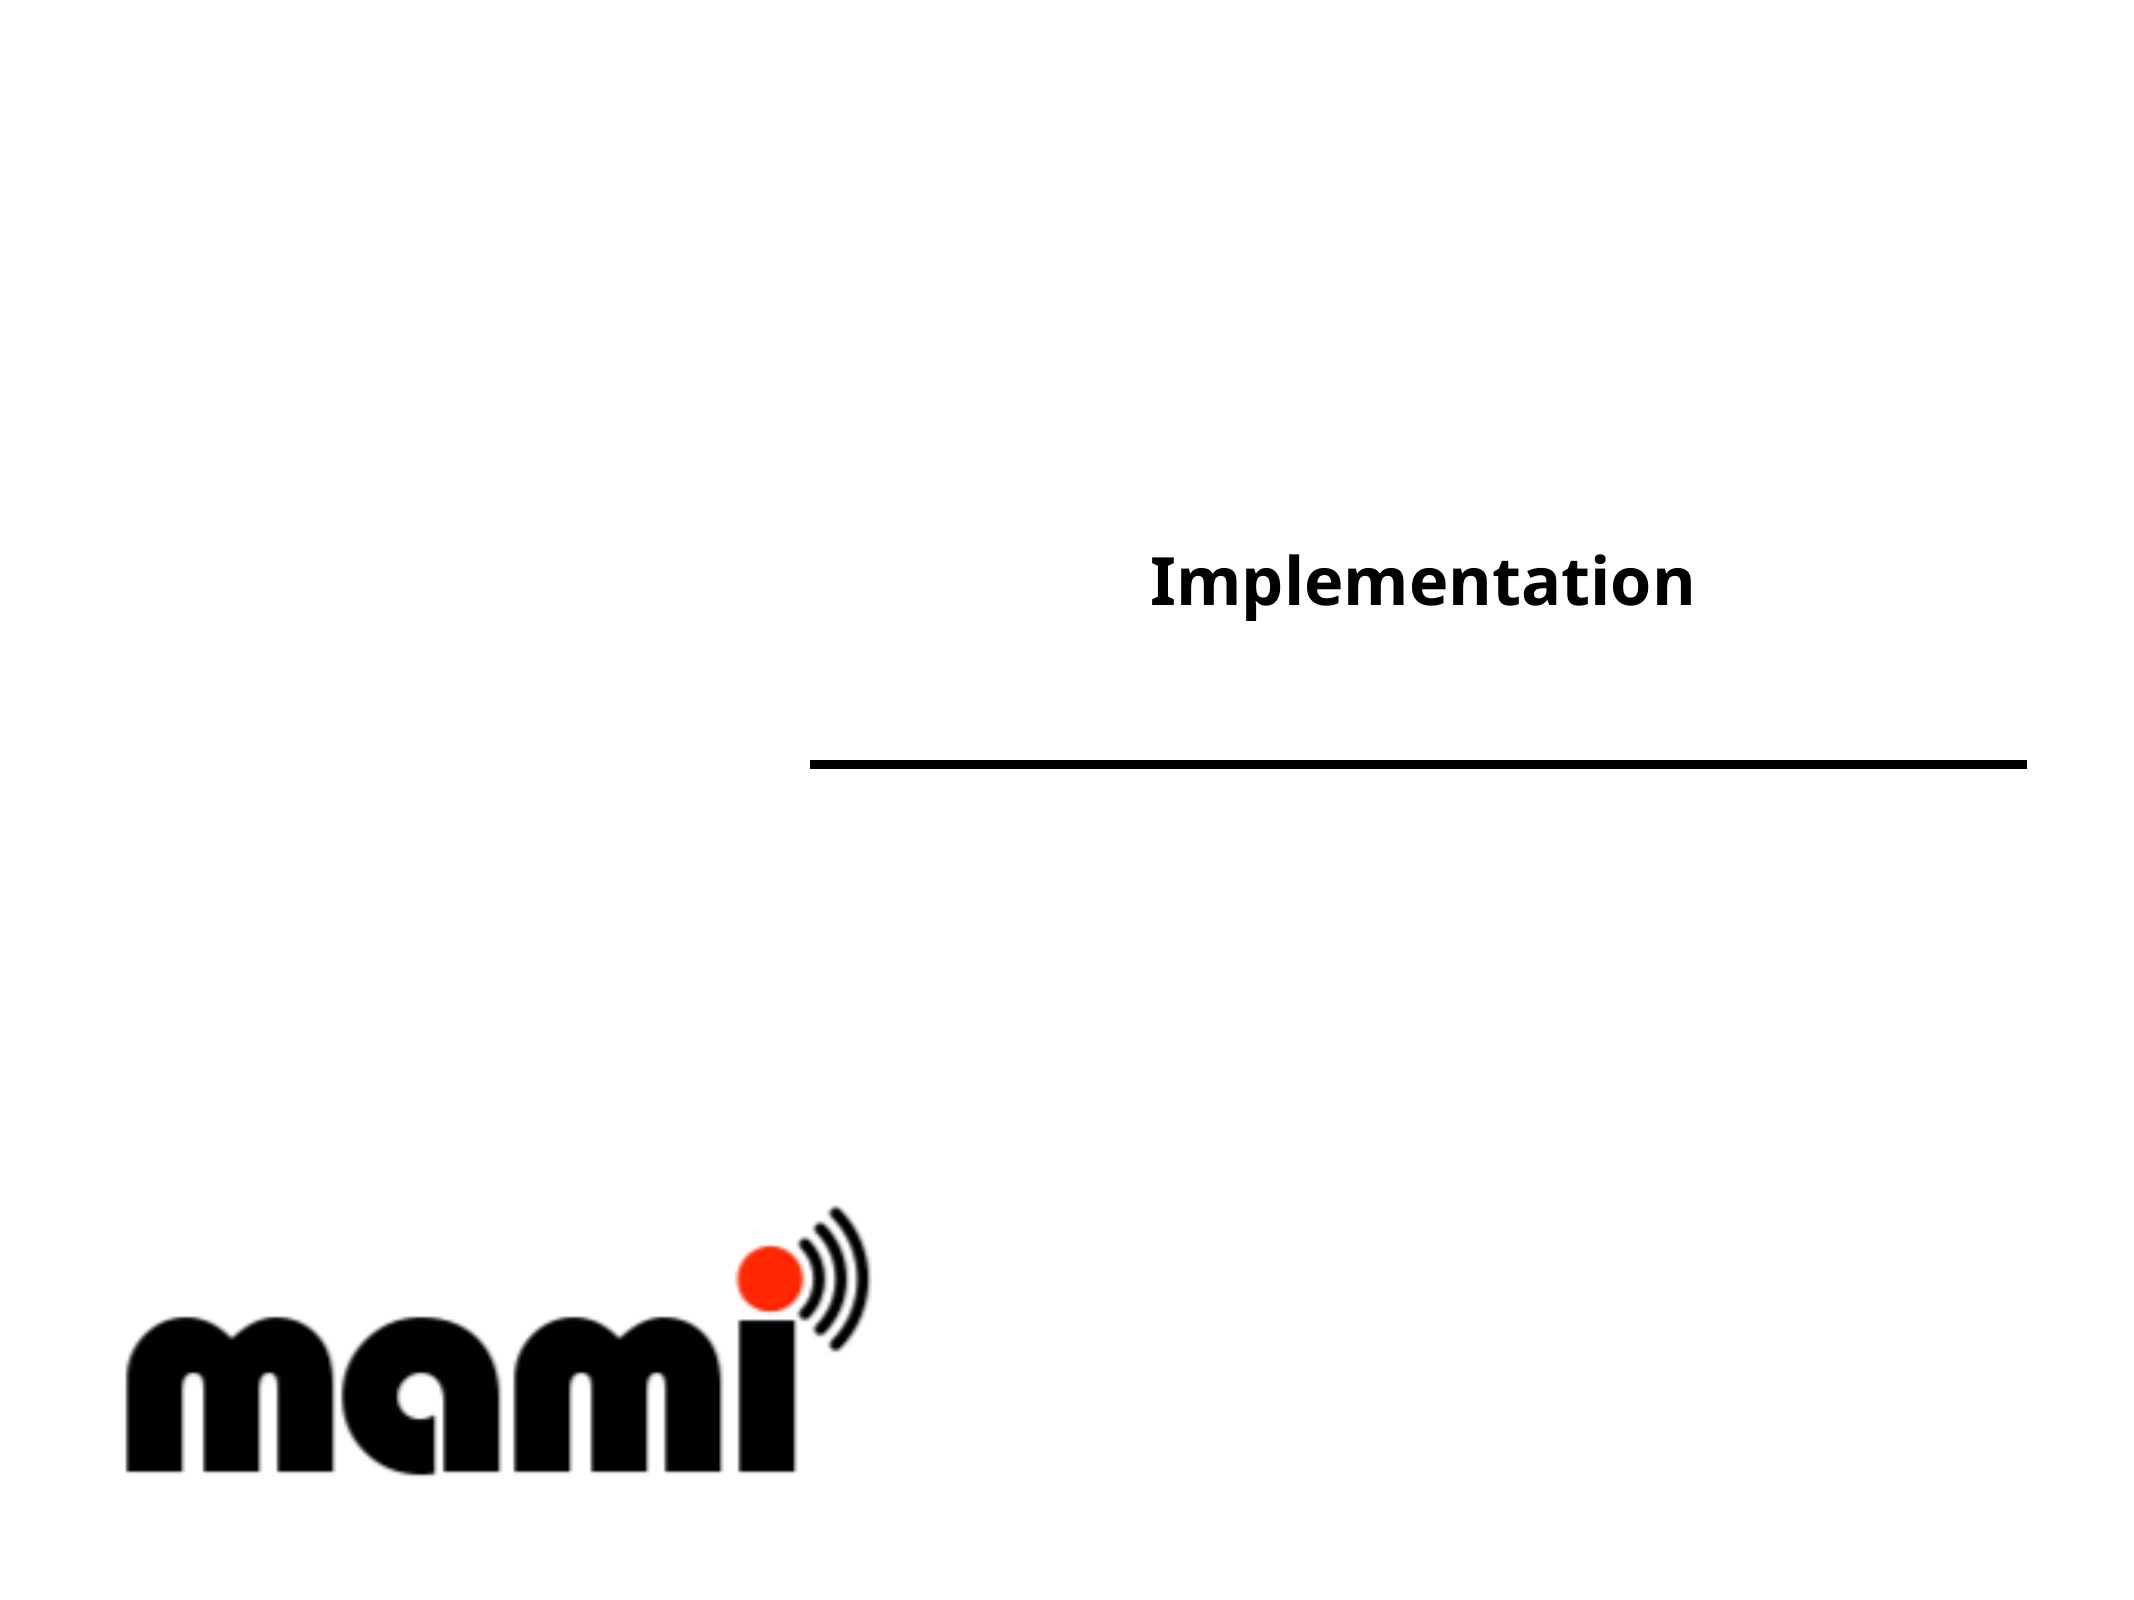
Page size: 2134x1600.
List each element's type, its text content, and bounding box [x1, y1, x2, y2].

picture [121, 1201, 878, 1488]
title Implementation [794, 394, 2053, 765]
